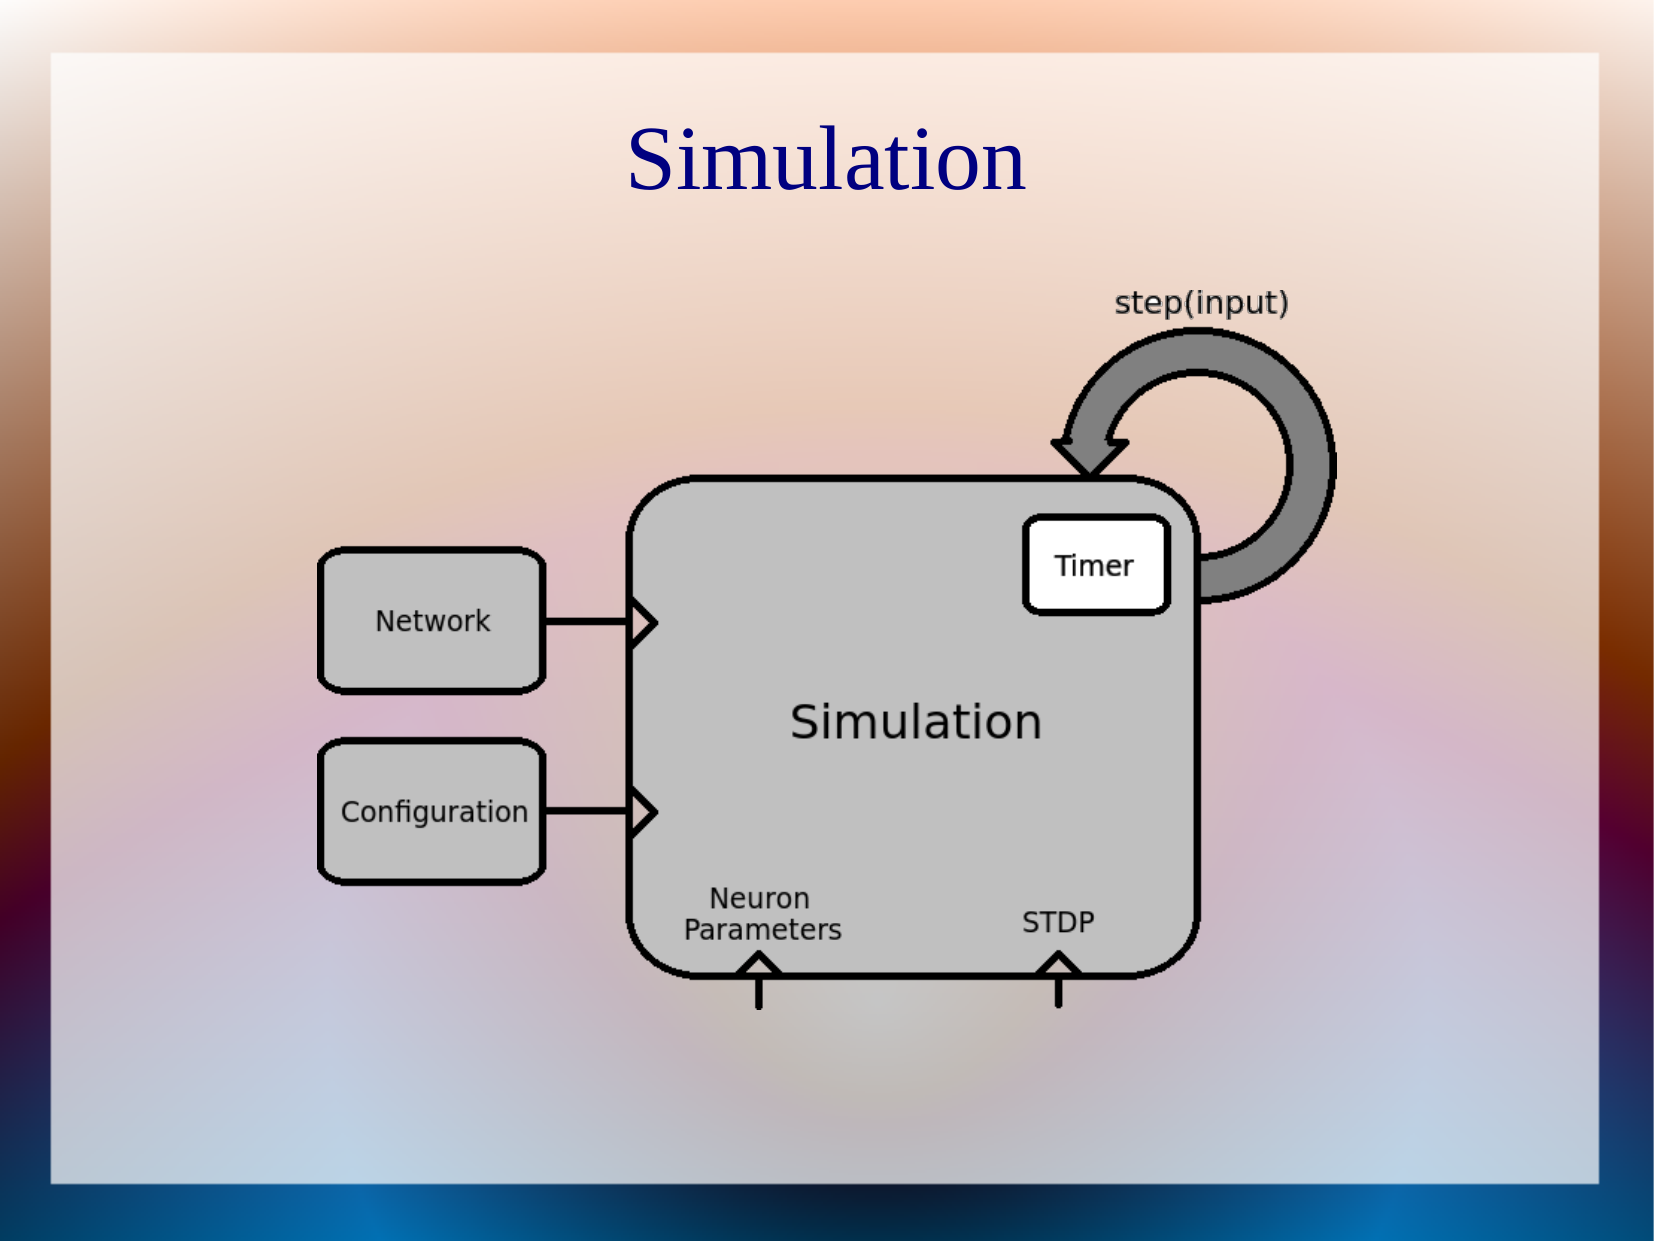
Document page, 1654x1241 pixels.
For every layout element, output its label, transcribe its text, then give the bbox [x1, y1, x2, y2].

picture [0, 0, 1654, 1241]
title Simulation [82, 55, 1571, 263]
